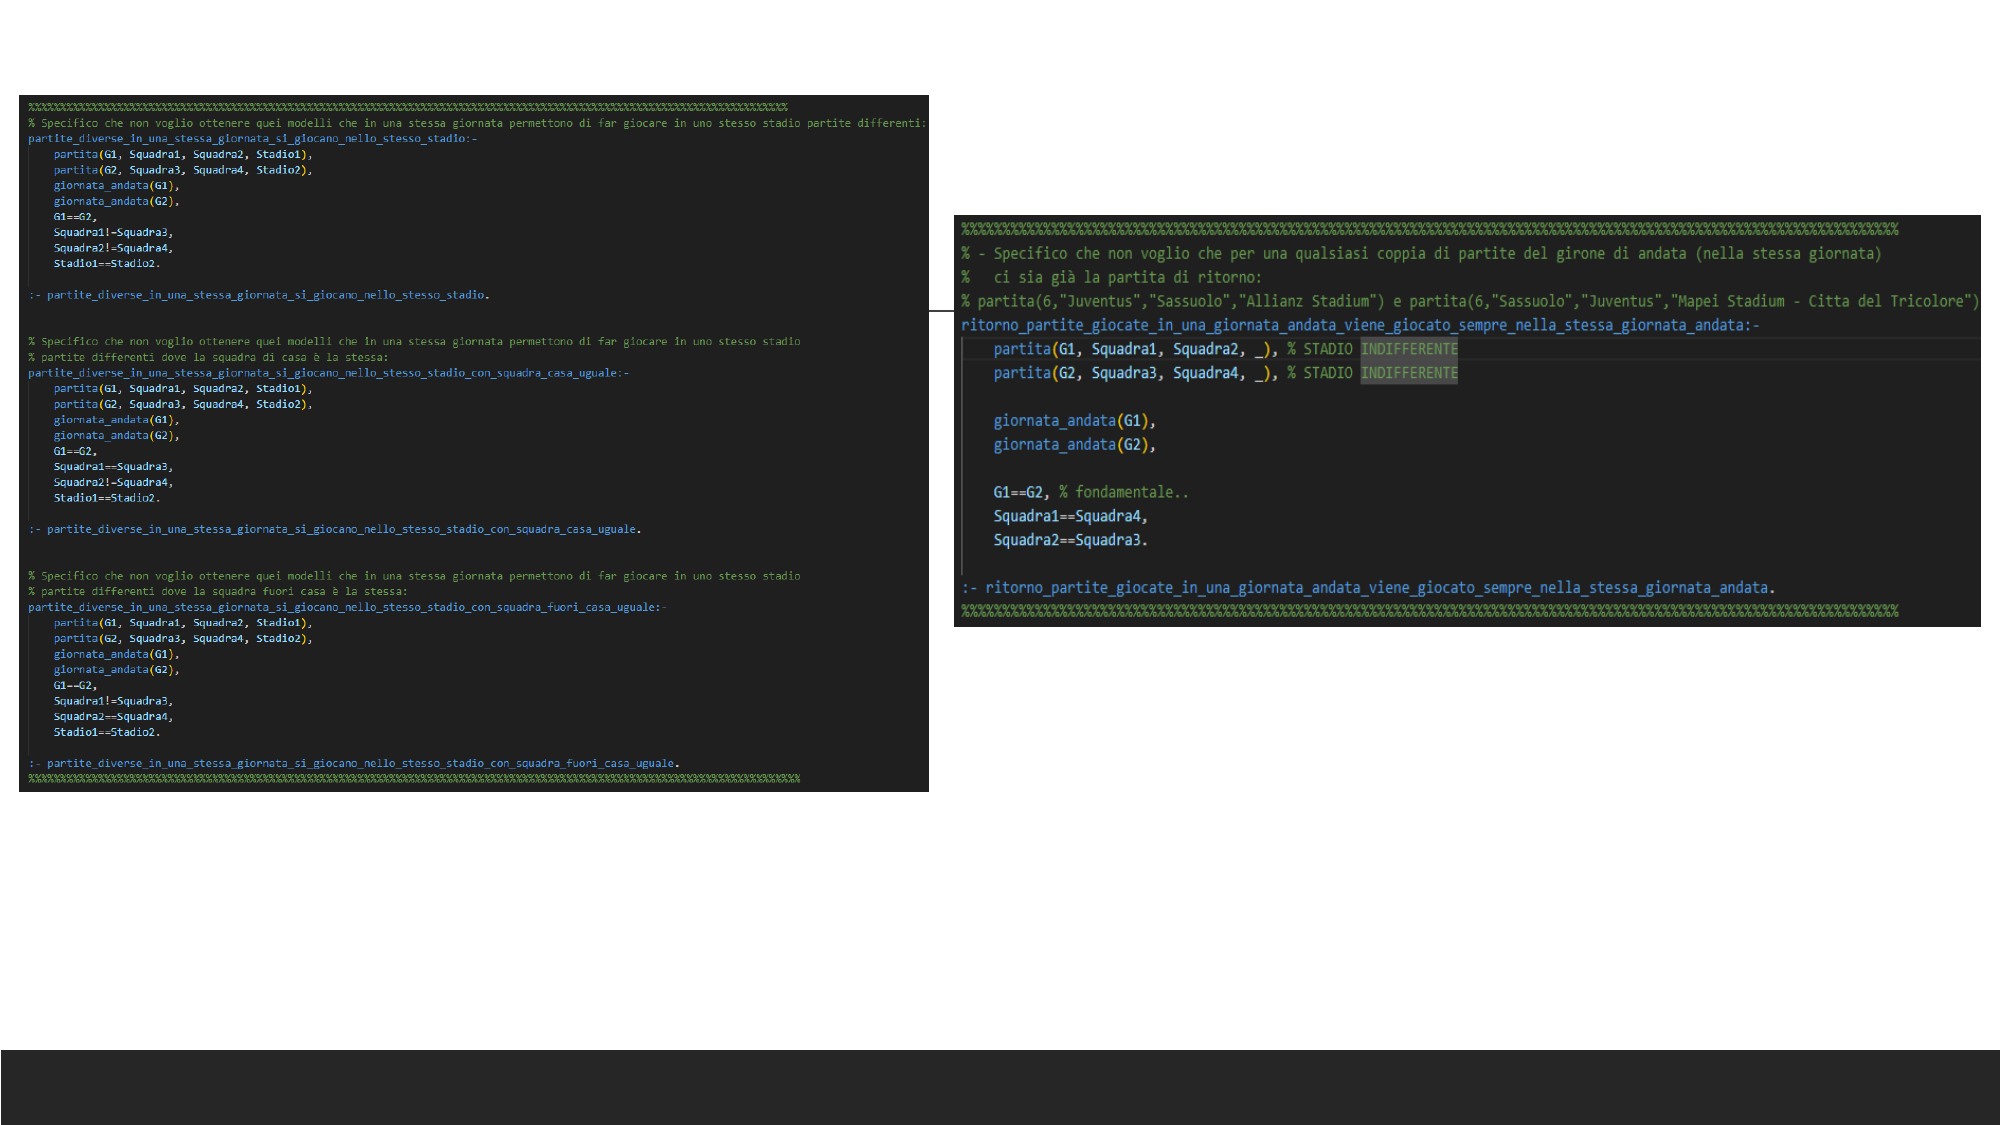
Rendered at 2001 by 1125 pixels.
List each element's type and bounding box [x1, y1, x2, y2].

picture [19, 95, 929, 792]
picture [954, 216, 1981, 628]
